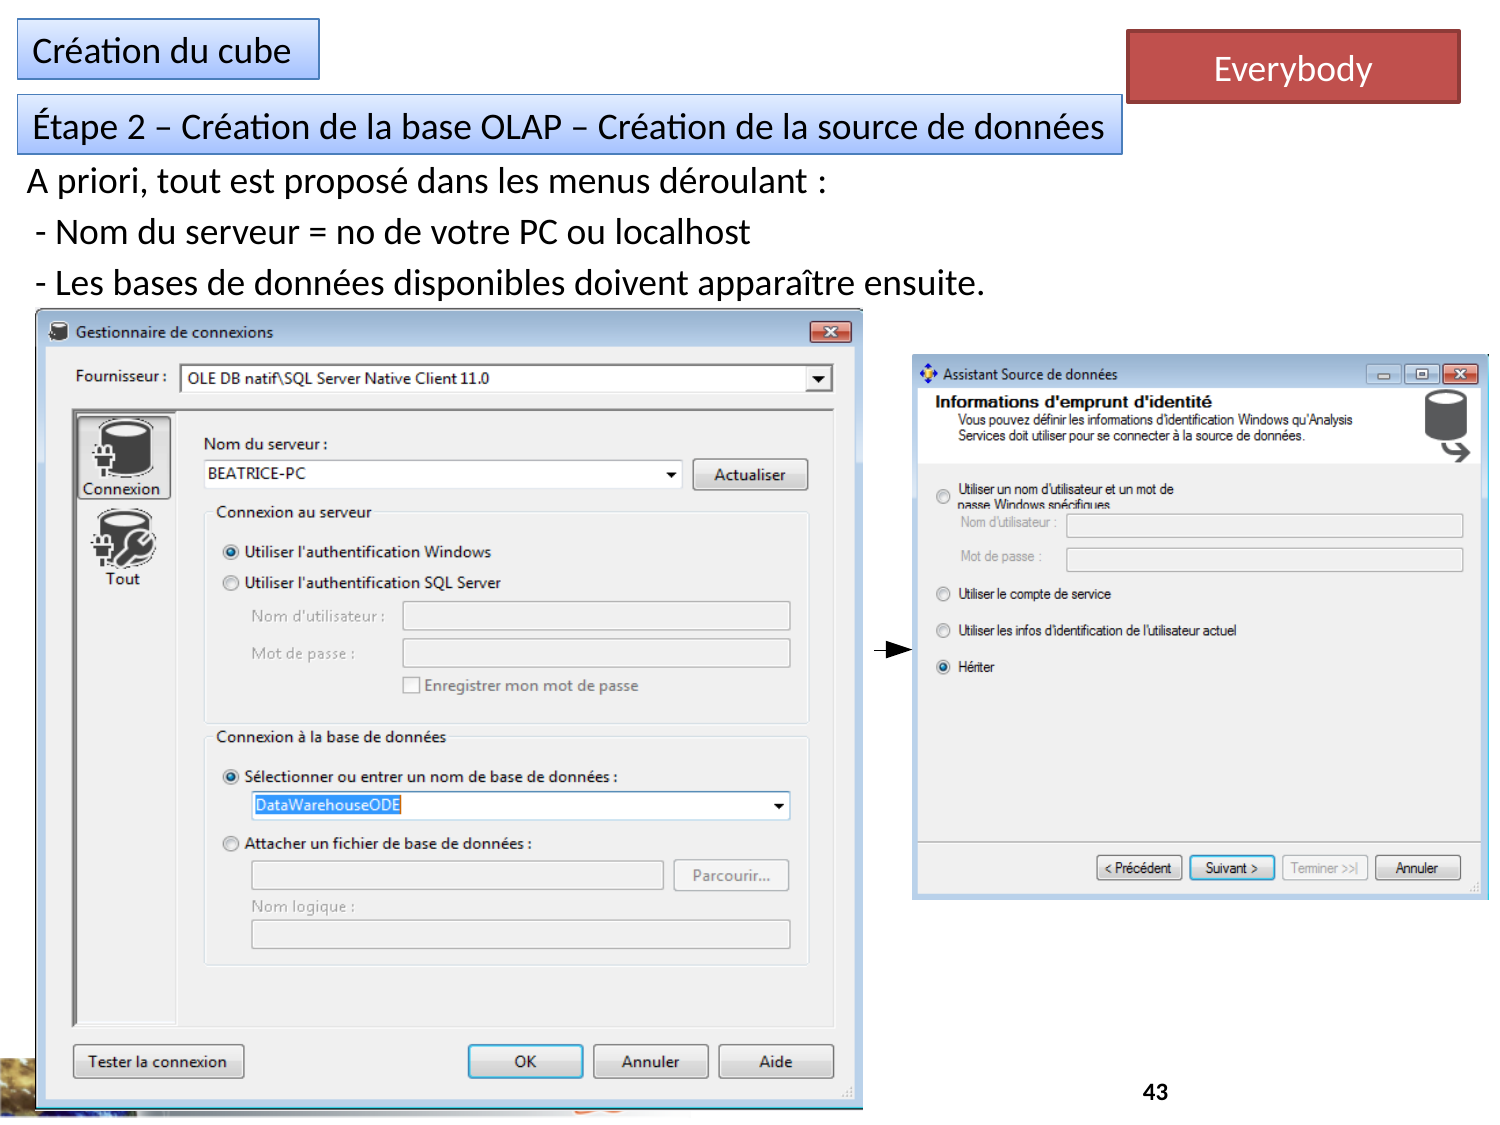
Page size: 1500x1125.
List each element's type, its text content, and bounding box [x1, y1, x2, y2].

text_box Création du cube [17, 19, 319, 79]
text_box Étape 2 – Création de la base OLAP – Création de la source de données [17, 94, 1122, 155]
text_box Everybody [1128, 30, 1459, 102]
picture [912, 354, 1489, 900]
picture [0, 414, 863, 1118]
text_box A priori, tout est proposé dans les menus déroulant : - Nom du serveur = no de votre PC ou localhost - Les bases de données disponibles doivent apparaître ensuite. [11, 148, 1368, 414]
